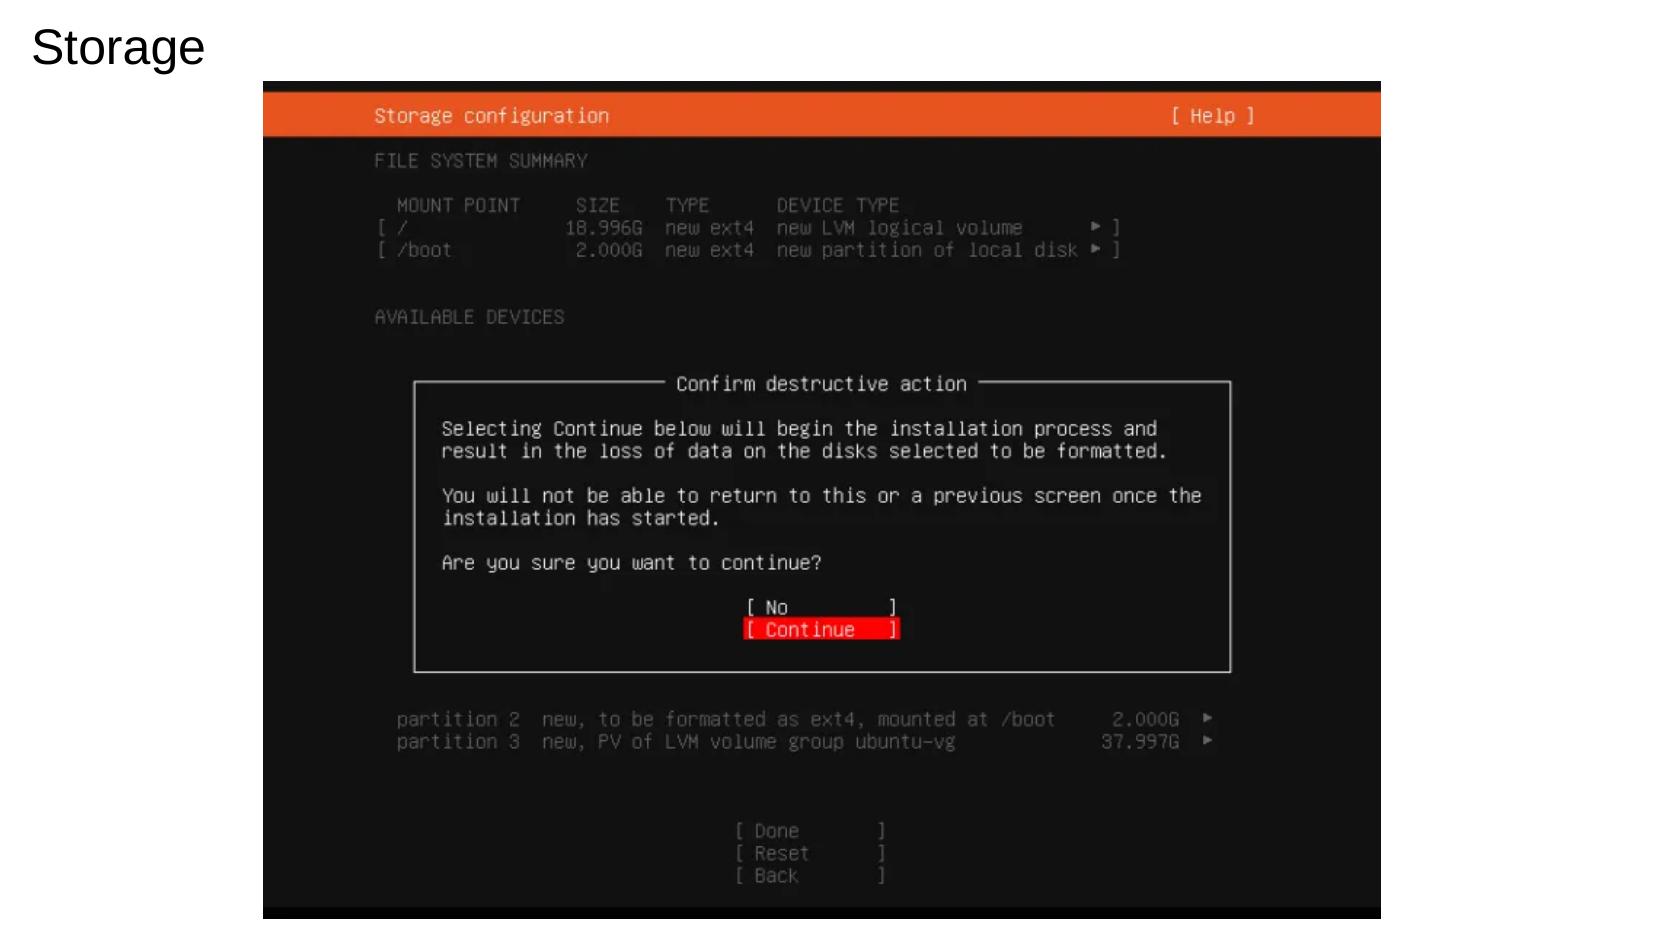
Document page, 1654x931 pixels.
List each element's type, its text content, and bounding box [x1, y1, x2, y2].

subtitle Storage [31, 18, 1520, 349]
picture [263, 81, 1381, 919]
